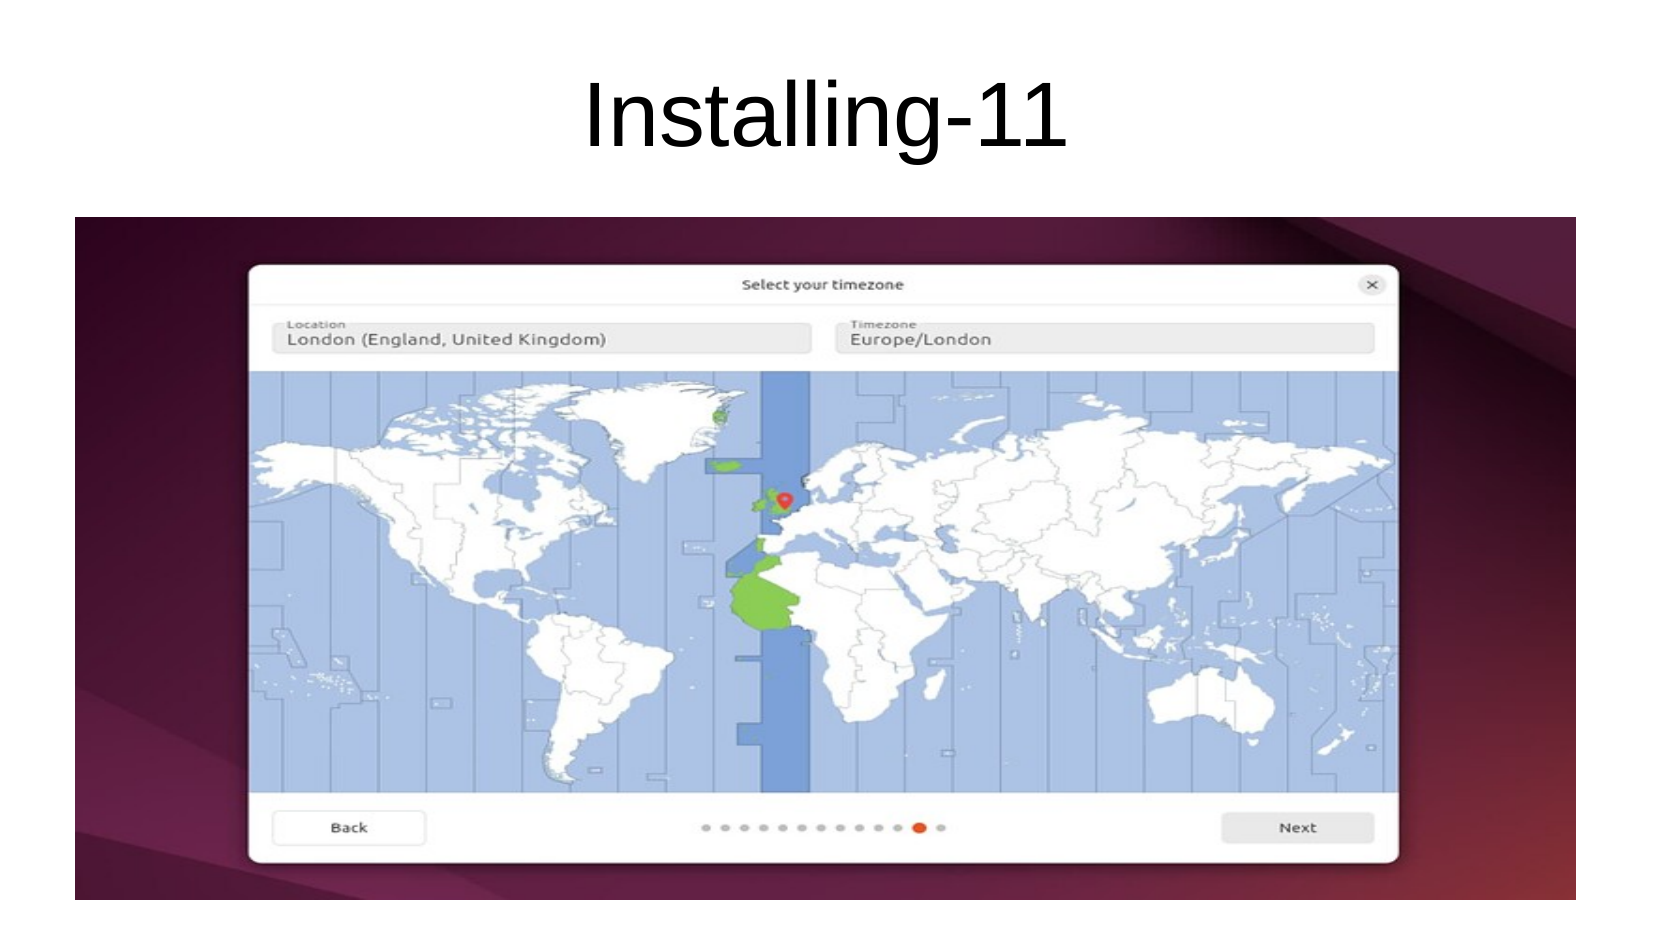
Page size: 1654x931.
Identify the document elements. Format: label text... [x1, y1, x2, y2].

picture [75, 217, 1576, 901]
title Installing-11 [82, 37, 1571, 193]
